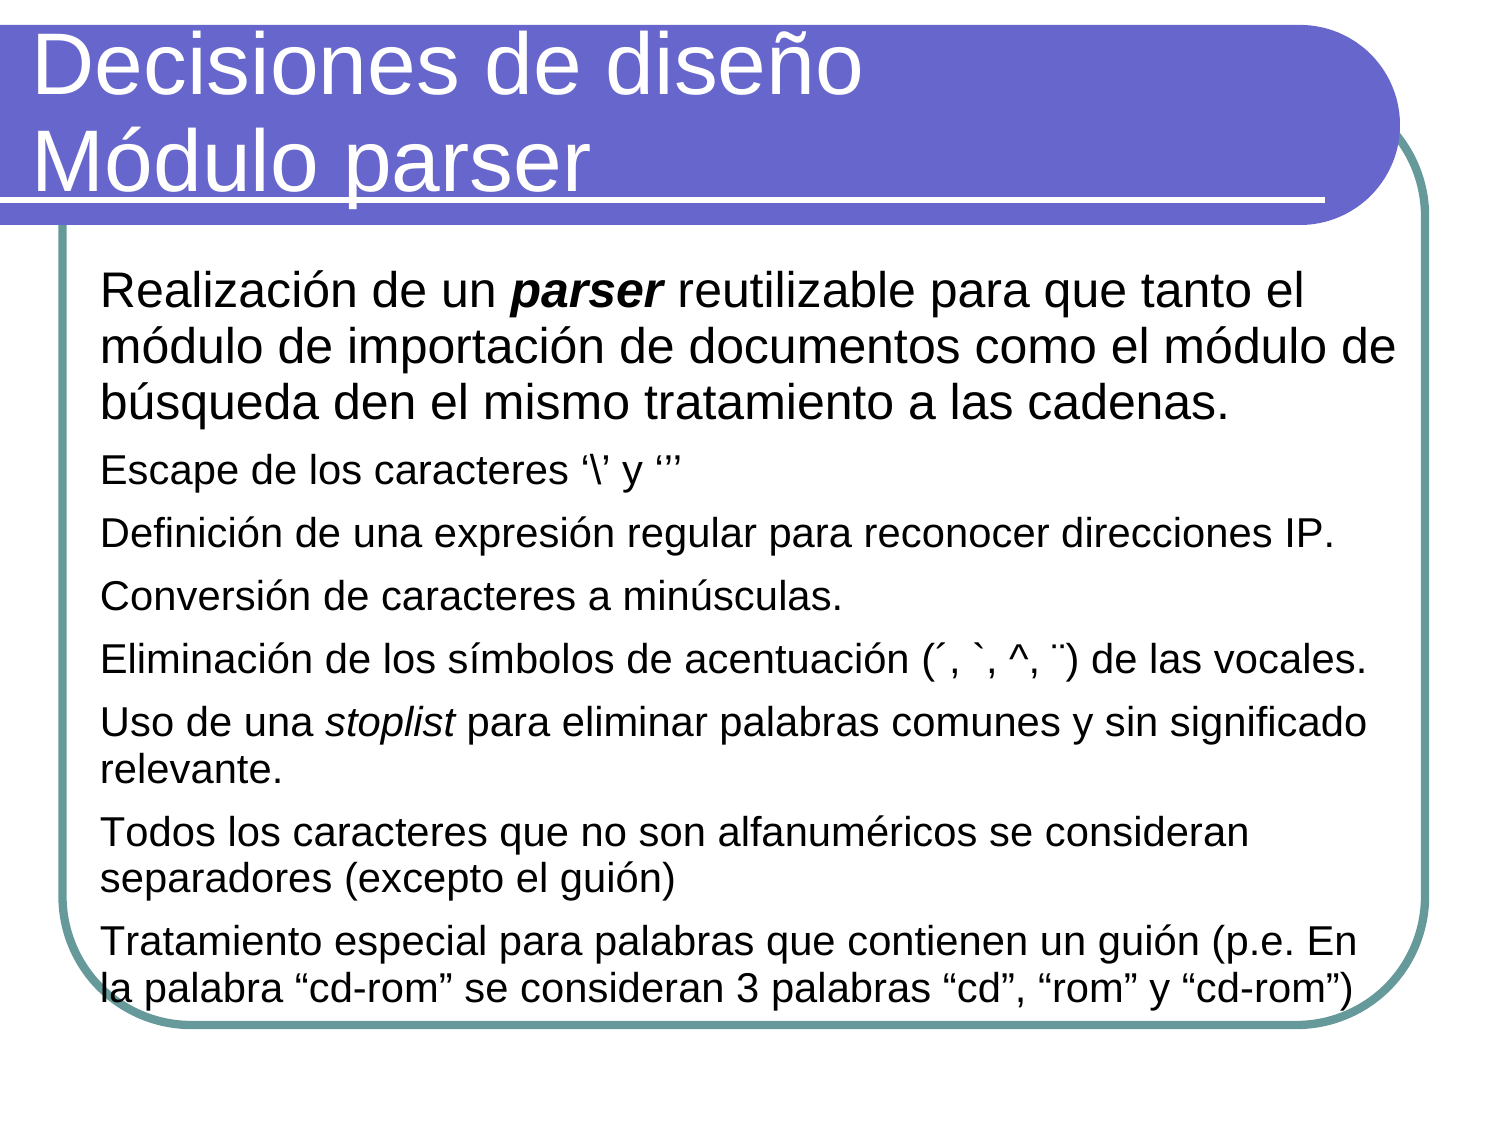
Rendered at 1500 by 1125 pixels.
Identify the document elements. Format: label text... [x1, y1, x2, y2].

title Decisiones de diseño Módulo parser [31, 7, 1347, 218]
list Realización de un parser reutilizable para que tanto el módulo de importación de documentos como el módulo de búsqueda den el mismo tratamiento a las cadenas. Escape de los caracteres ‘\’ y ‘’’ Definición de una expresión regular para reconocer direcciones IP. Conversión de caracteres a minúsculas. Eliminación de los símbolos de acentuación (´, `, ^, ¨) de las vocales. Uso de una stoplist para eliminar palabras comunes y sin significado relevante. Todos los caracteres que no son alfanuméricos se consideran separadores (excepto el guión) Tratamiento especial para palabras que contienen un guión (p.e. En la palabra “cd-rom” se consideran 3 palabras “cd”, “rom” y “cd-rom”) [99, 262, 1401, 1012]
